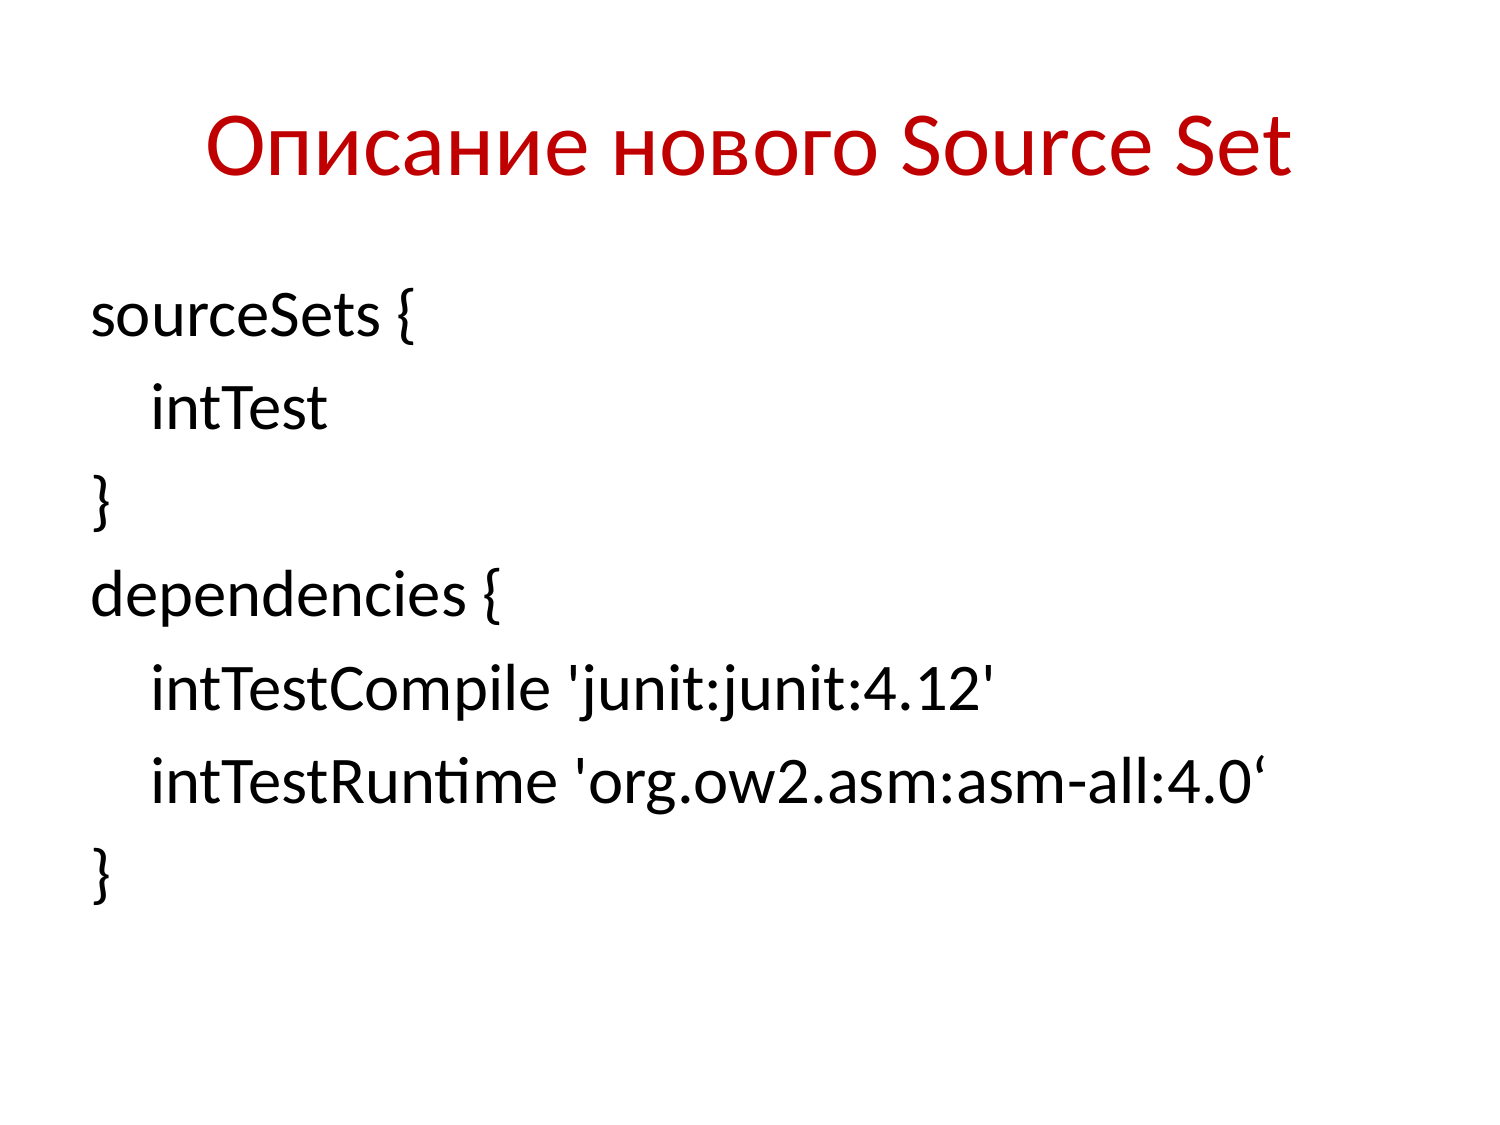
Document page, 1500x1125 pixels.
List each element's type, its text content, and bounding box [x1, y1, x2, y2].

title Описание нового Source Set [75, 45, 1425, 233]
list sourceSets { intTest } dependencies { intTestCompile 'junit:junit:4.12' intTestRuntime 'org.ow2.asm:asm-all:4.0‘ } [75, 262, 1425, 1005]
